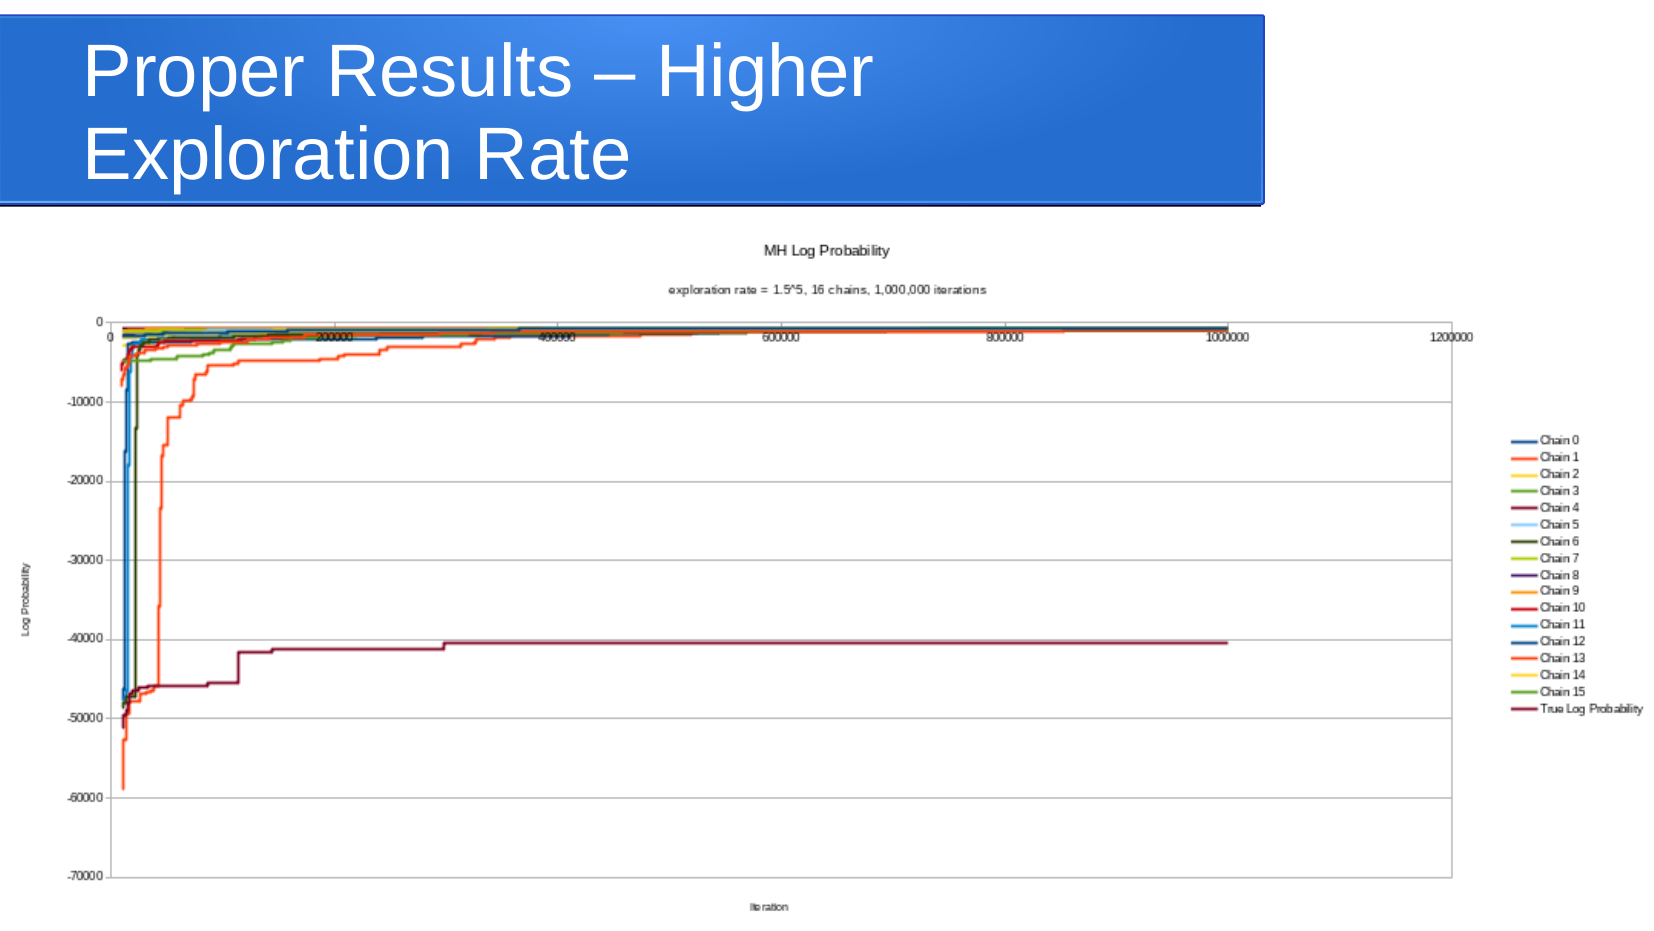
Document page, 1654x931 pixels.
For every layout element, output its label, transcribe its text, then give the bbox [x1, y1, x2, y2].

picture [0, 219, 1654, 931]
title Proper Results – Higher Exploration Rate [82, 29, 1235, 196]
